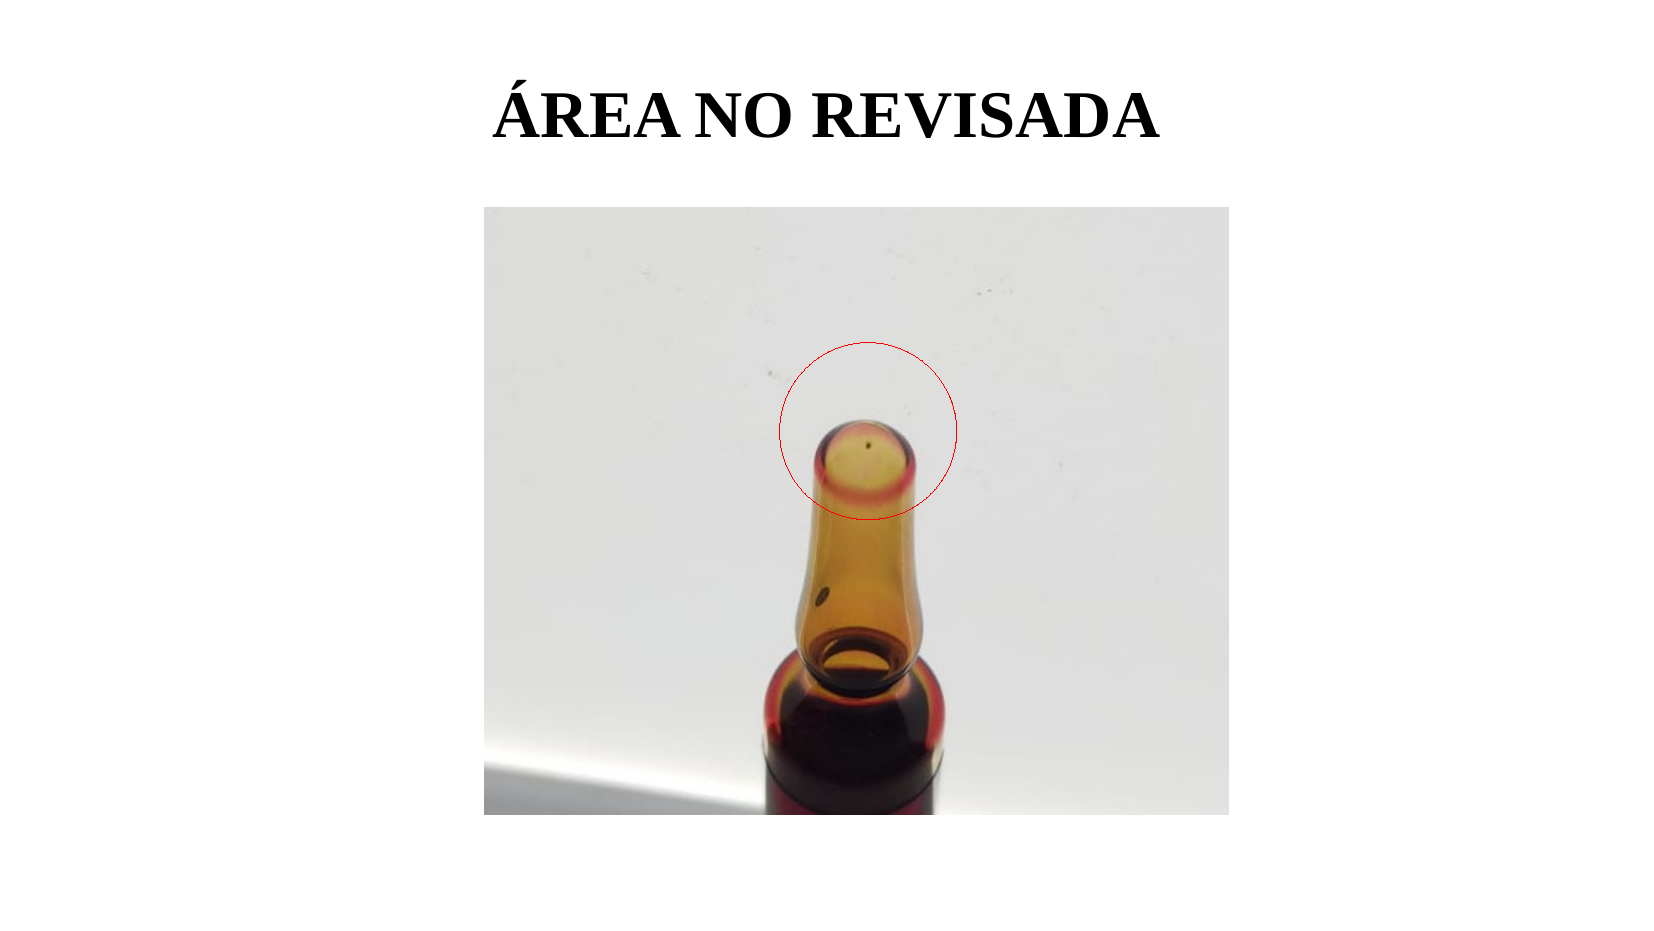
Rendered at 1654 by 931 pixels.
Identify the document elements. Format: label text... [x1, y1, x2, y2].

text_box [779, 342, 957, 520]
picture [484, 207, 1229, 815]
title ÁREA NO REVISADA [82, 37, 1571, 193]
